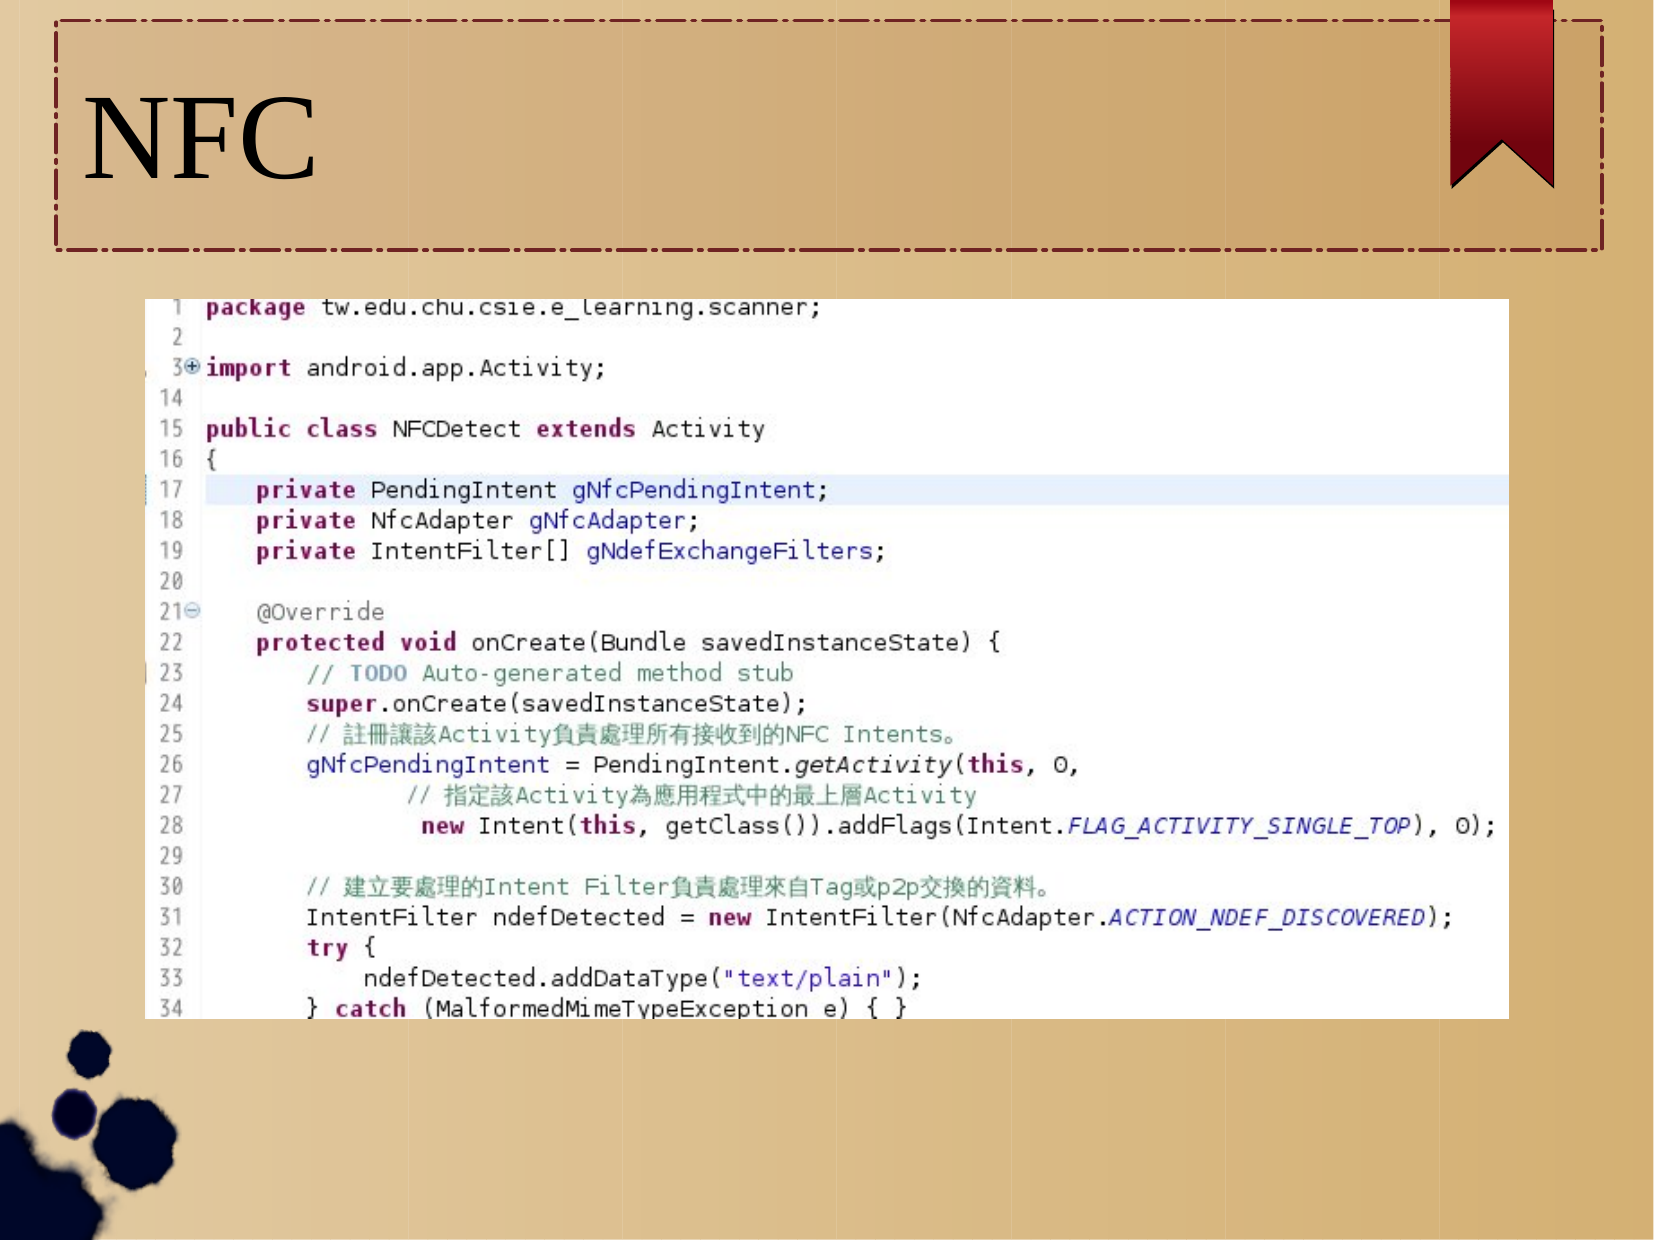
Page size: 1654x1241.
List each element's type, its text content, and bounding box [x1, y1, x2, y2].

picture [145, 299, 1509, 1019]
title NFC [82, 47, 1412, 229]
